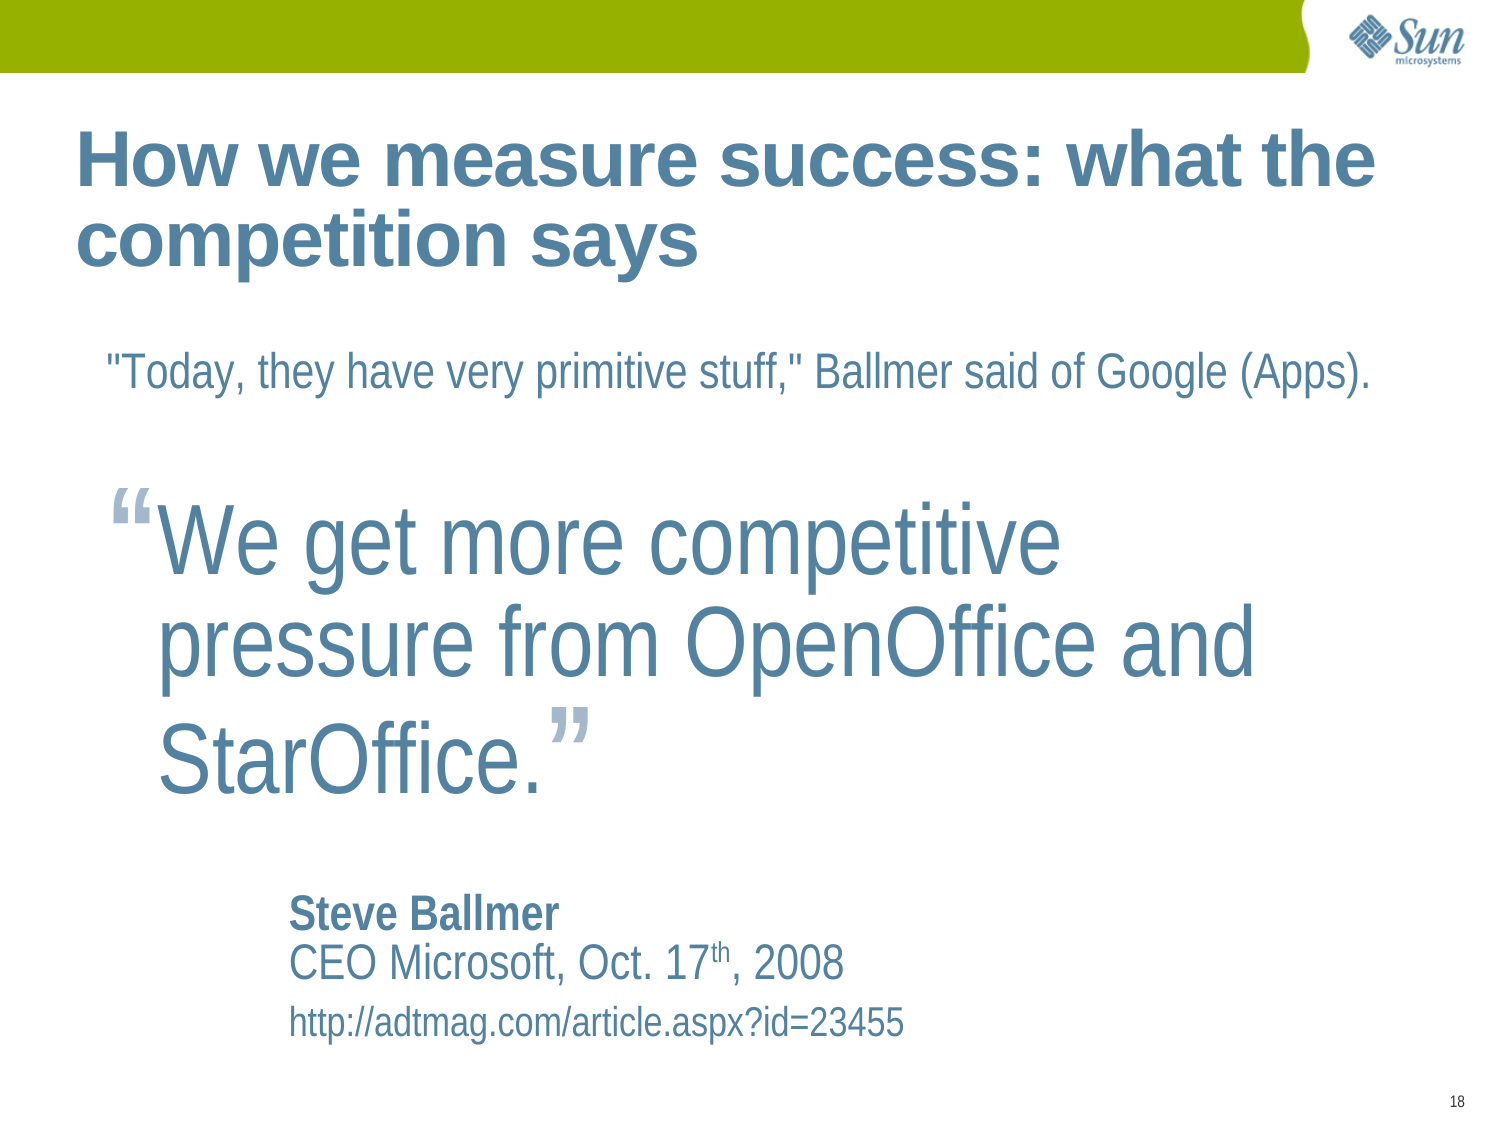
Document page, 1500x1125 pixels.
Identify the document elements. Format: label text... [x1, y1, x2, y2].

picture [0, 0, 1500, 73]
text_box Steve Ballmer CEO Microsoft, Oct. 17th, 2008 http://adtmag.com/article.aspx?id=23455 [29, 891, 905, 1063]
text_box "Today, they have very primitive stuff," Ballmer said of Google (Apps). “We get more competitive pressure from OpenOffice and StarOffice.” [106, 267, 1396, 900]
title How we measure success: what the competition says [75, 123, 1437, 292]
